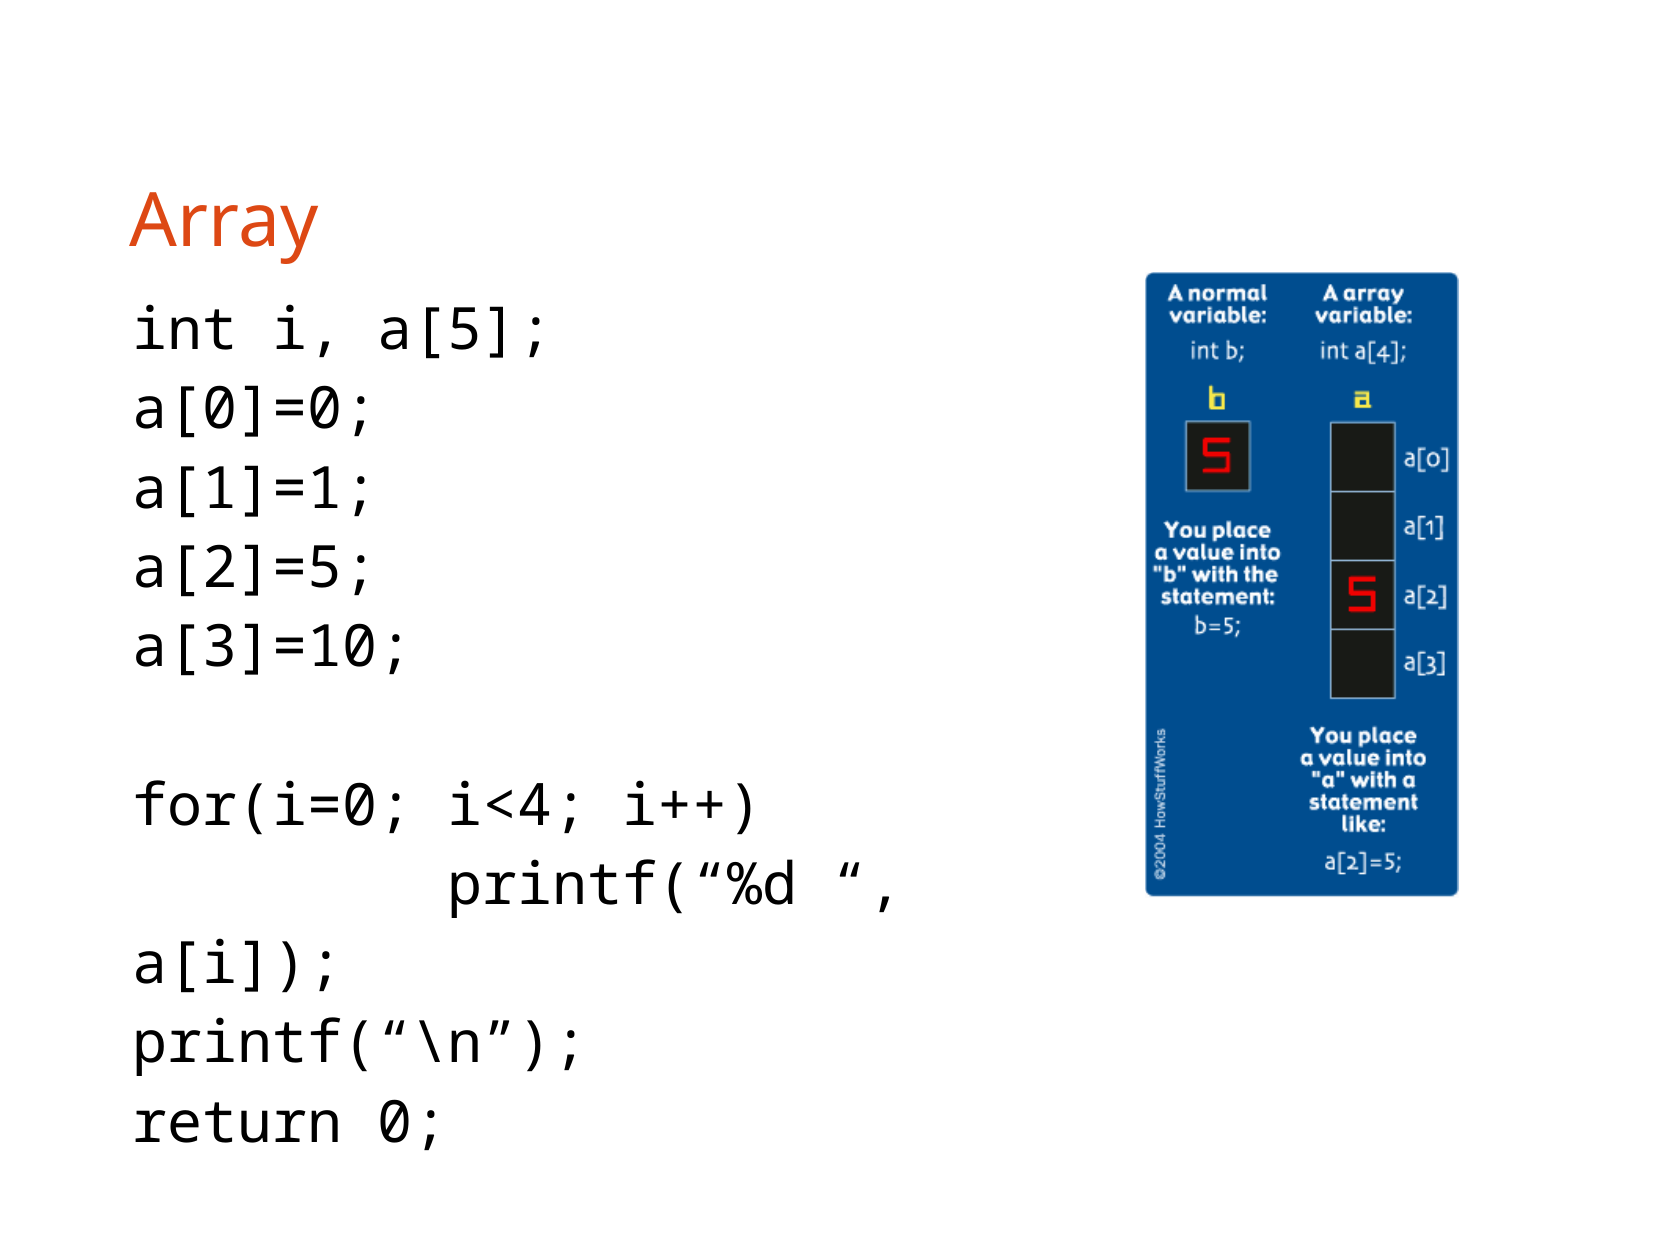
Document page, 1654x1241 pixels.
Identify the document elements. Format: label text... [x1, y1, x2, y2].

picture [1145, 272, 1459, 898]
text_box int i, a[5]; a[0]=0; a[1]=1; a[2]=5; a[3]=10; for(i=0; i<4; i++) printf(“%d “, a[i]); printf(“\n”); return 0; [118, 280, 1134, 1028]
title Array [129, 153, 1518, 281]
